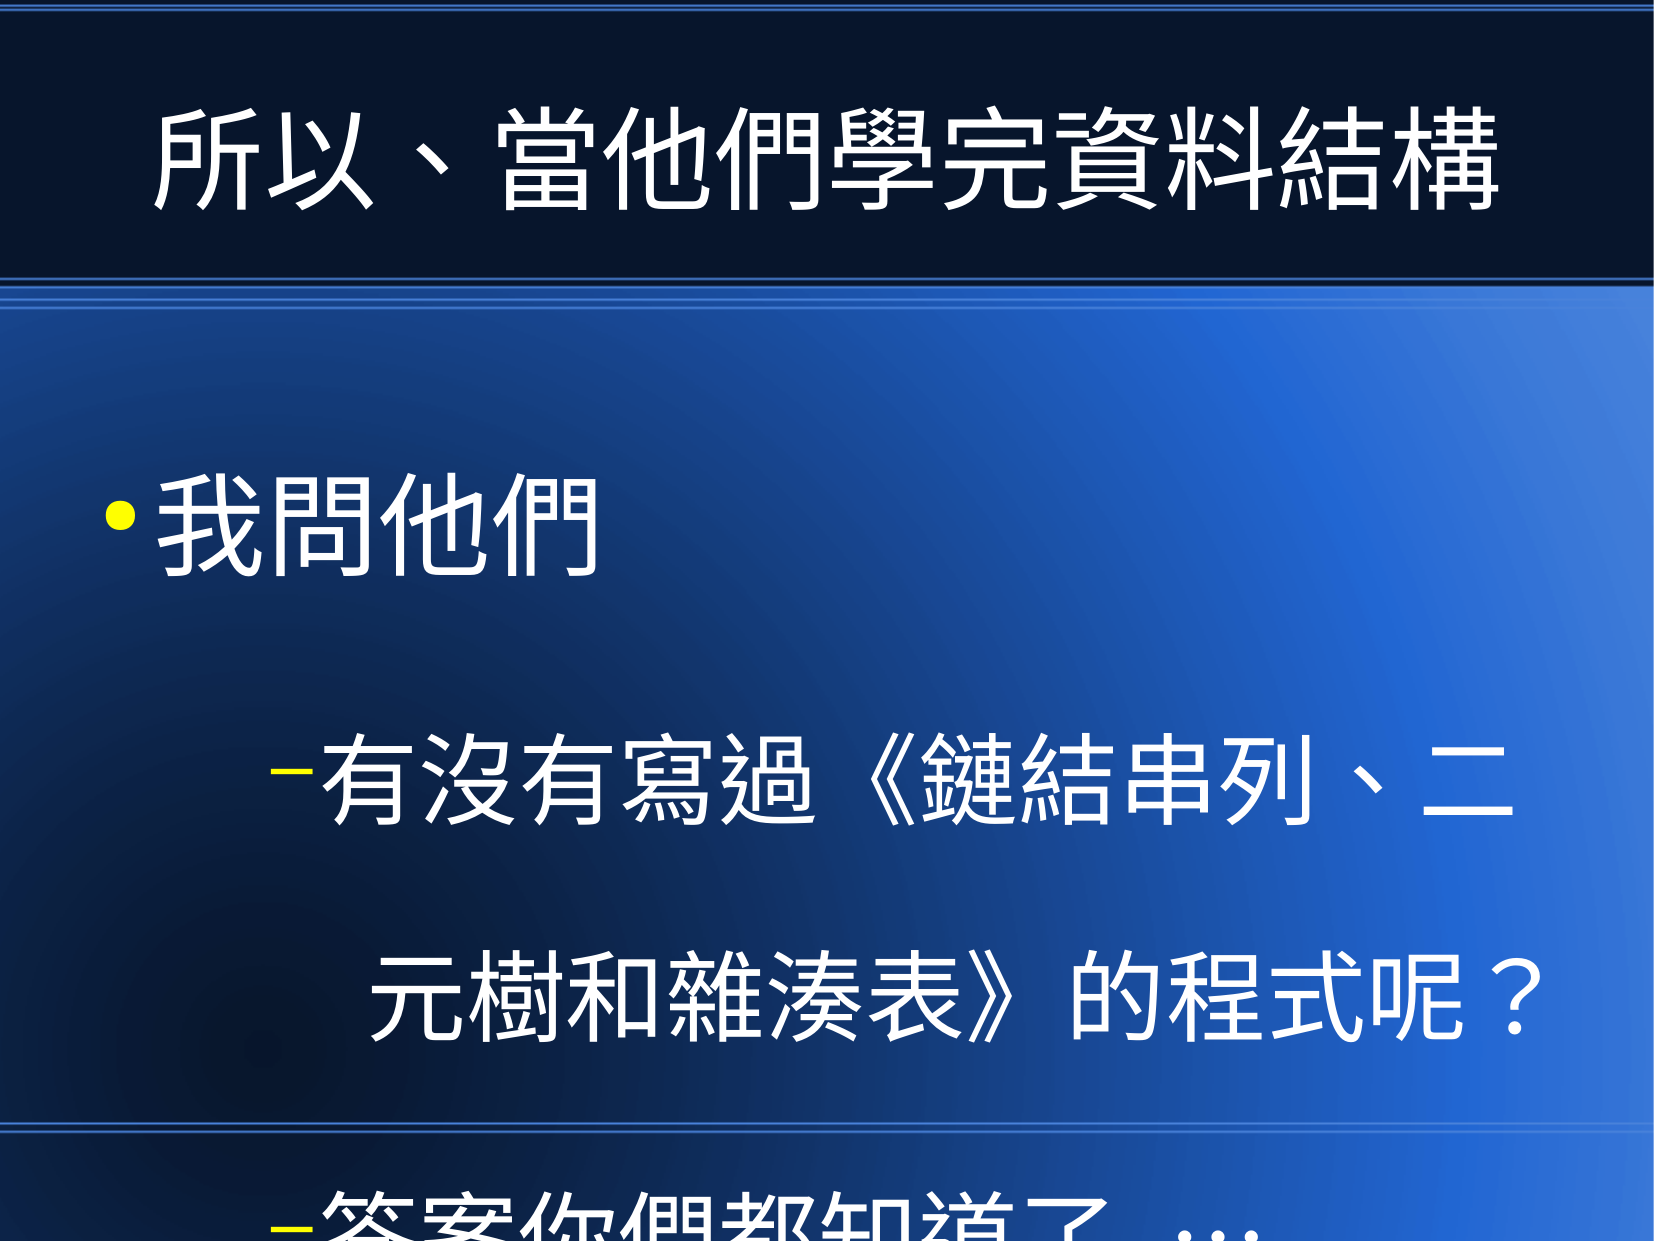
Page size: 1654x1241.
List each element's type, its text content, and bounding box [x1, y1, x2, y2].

title 所以、當他們學完資料結構 [82, 49, 1571, 257]
picture [0, 0, 1654, 1241]
list 我問他們 有沒有寫過《鏈結串列、二元樹和雜湊表》的程式呢？ 答案你們都知道了 … [82, 355, 1571, 1241]
